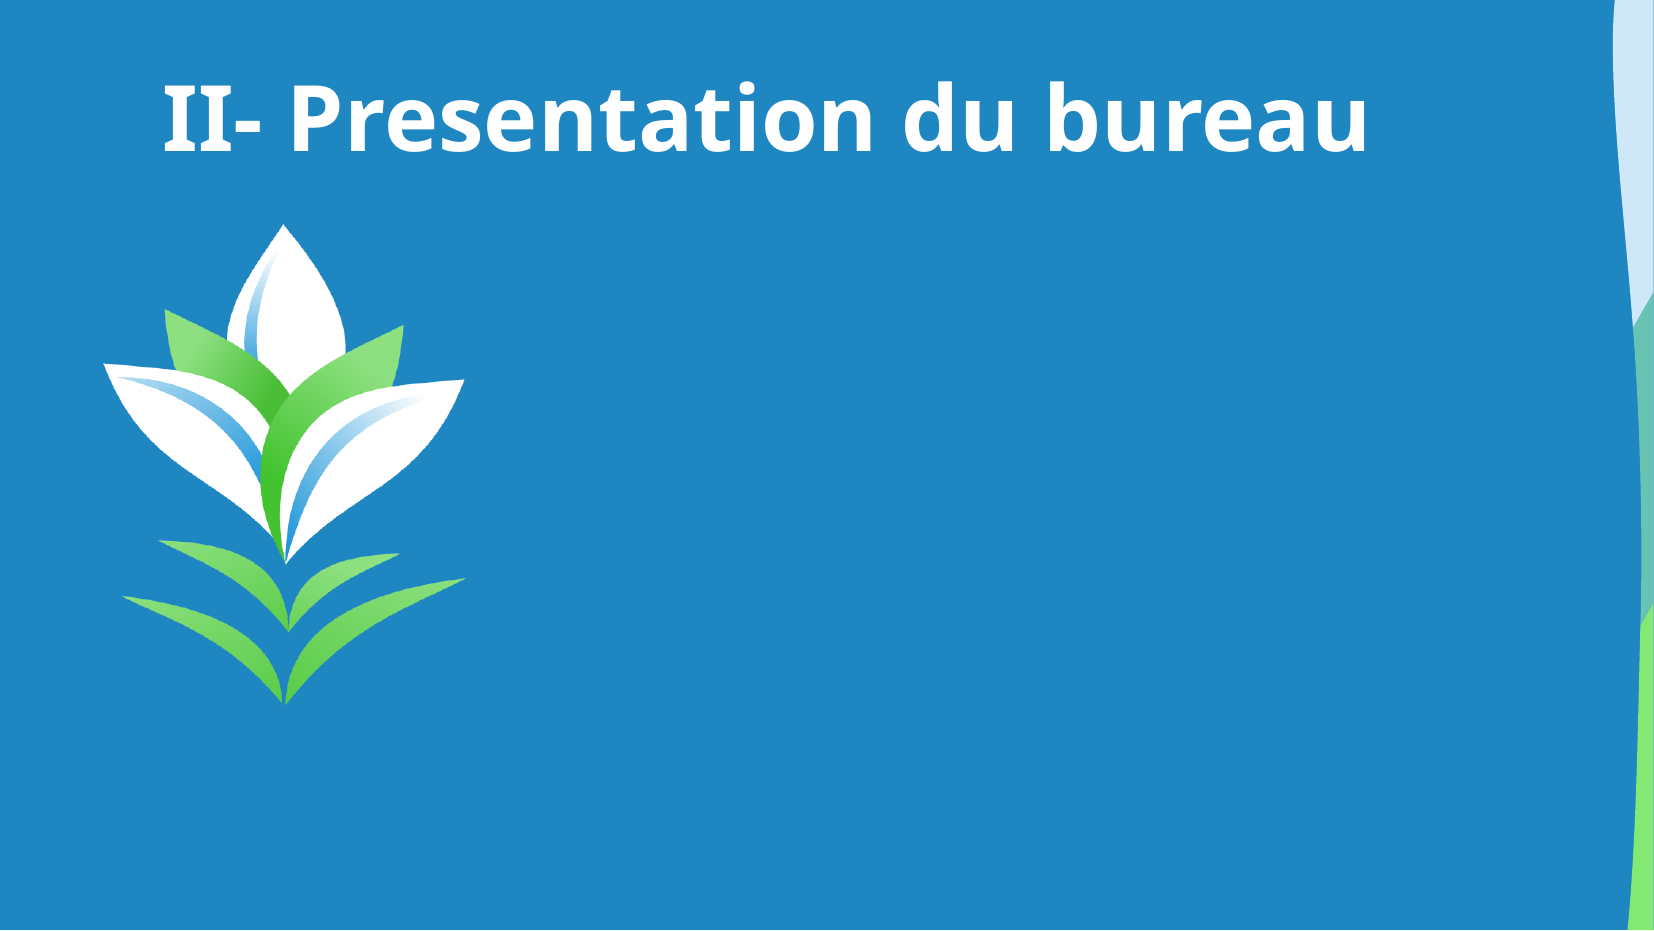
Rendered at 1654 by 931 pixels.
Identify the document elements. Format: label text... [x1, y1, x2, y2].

picture [103, 224, 466, 706]
text_box II- Presentation du bureau [147, 52, 1565, 178]
